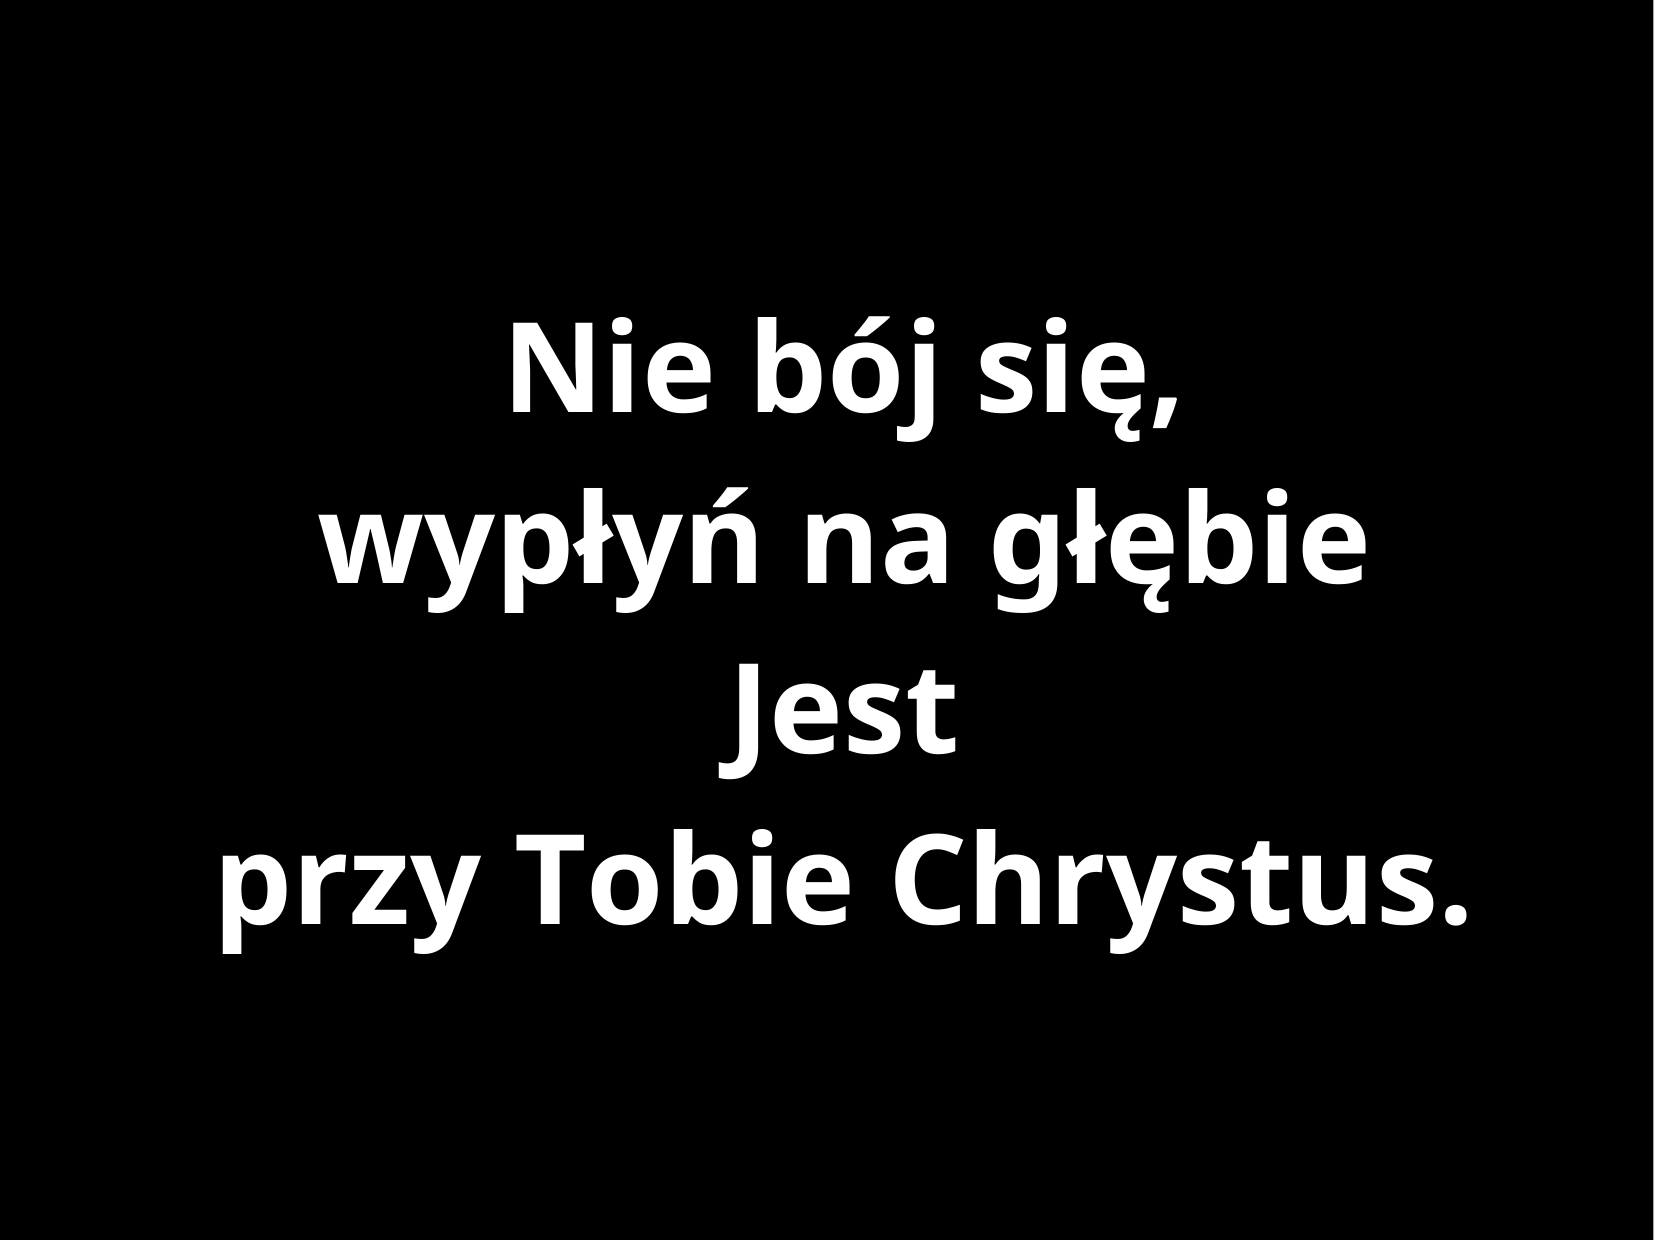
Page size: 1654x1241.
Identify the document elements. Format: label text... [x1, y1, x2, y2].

subtitle Nie bój się, wypłyń na głębie Jest przy Tobie Chrystus. [0, 0, 1654, 1241]
